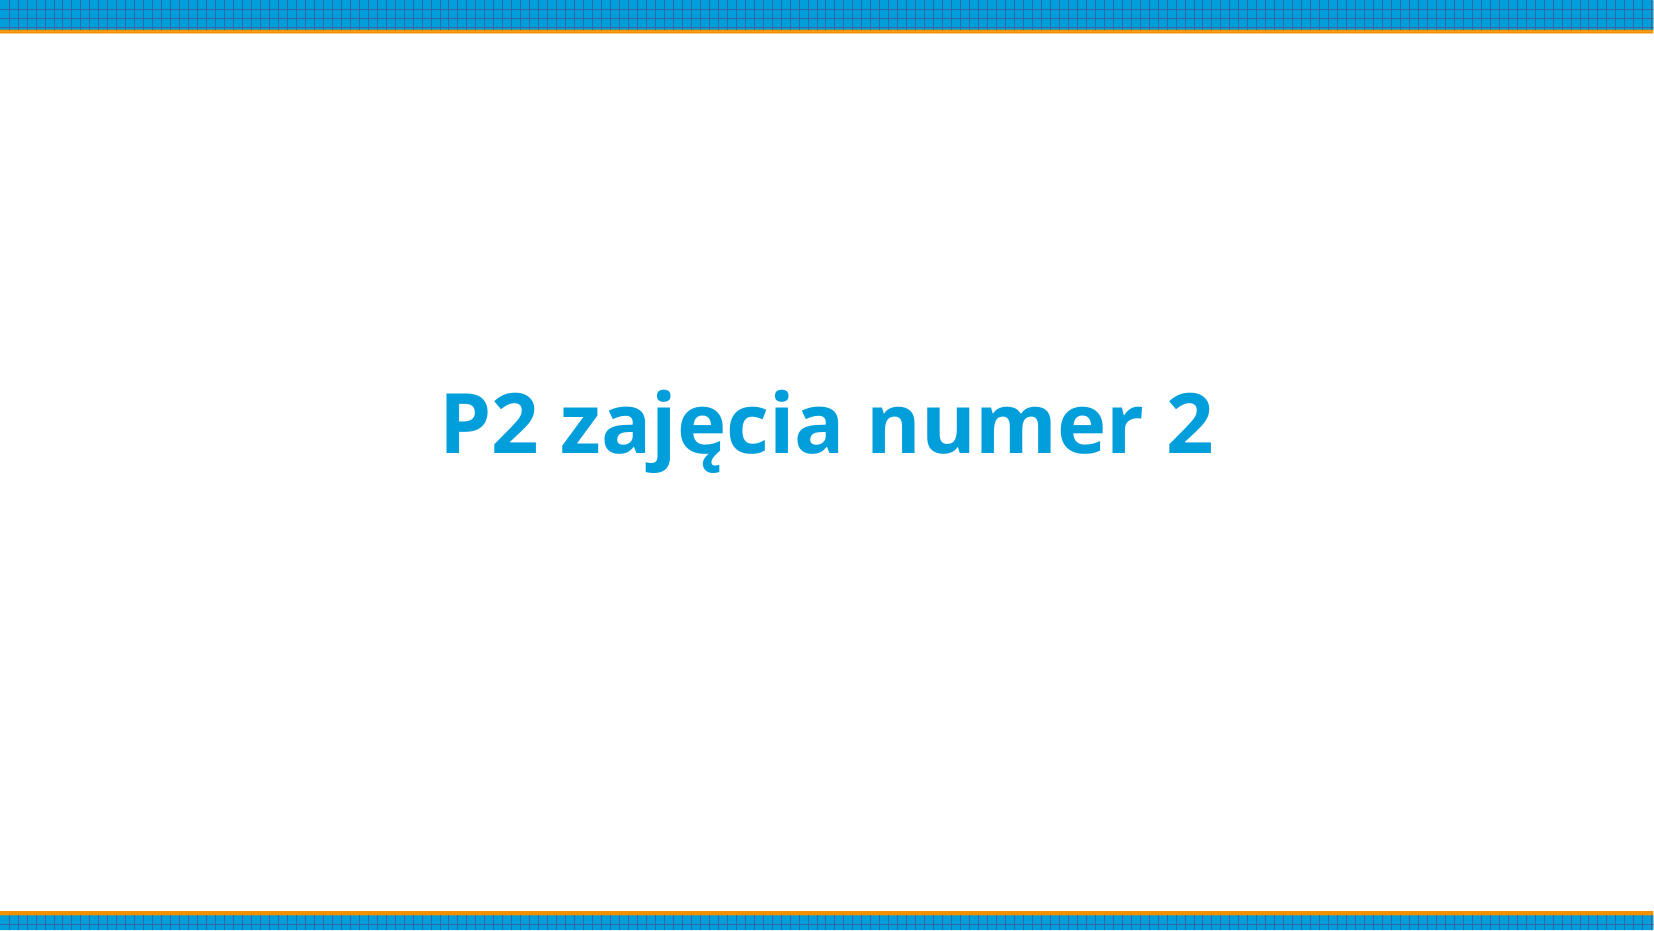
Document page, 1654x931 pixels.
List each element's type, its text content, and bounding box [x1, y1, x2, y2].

subtitle P2 zajęcia numer 2 [88, 44, 1565, 798]
